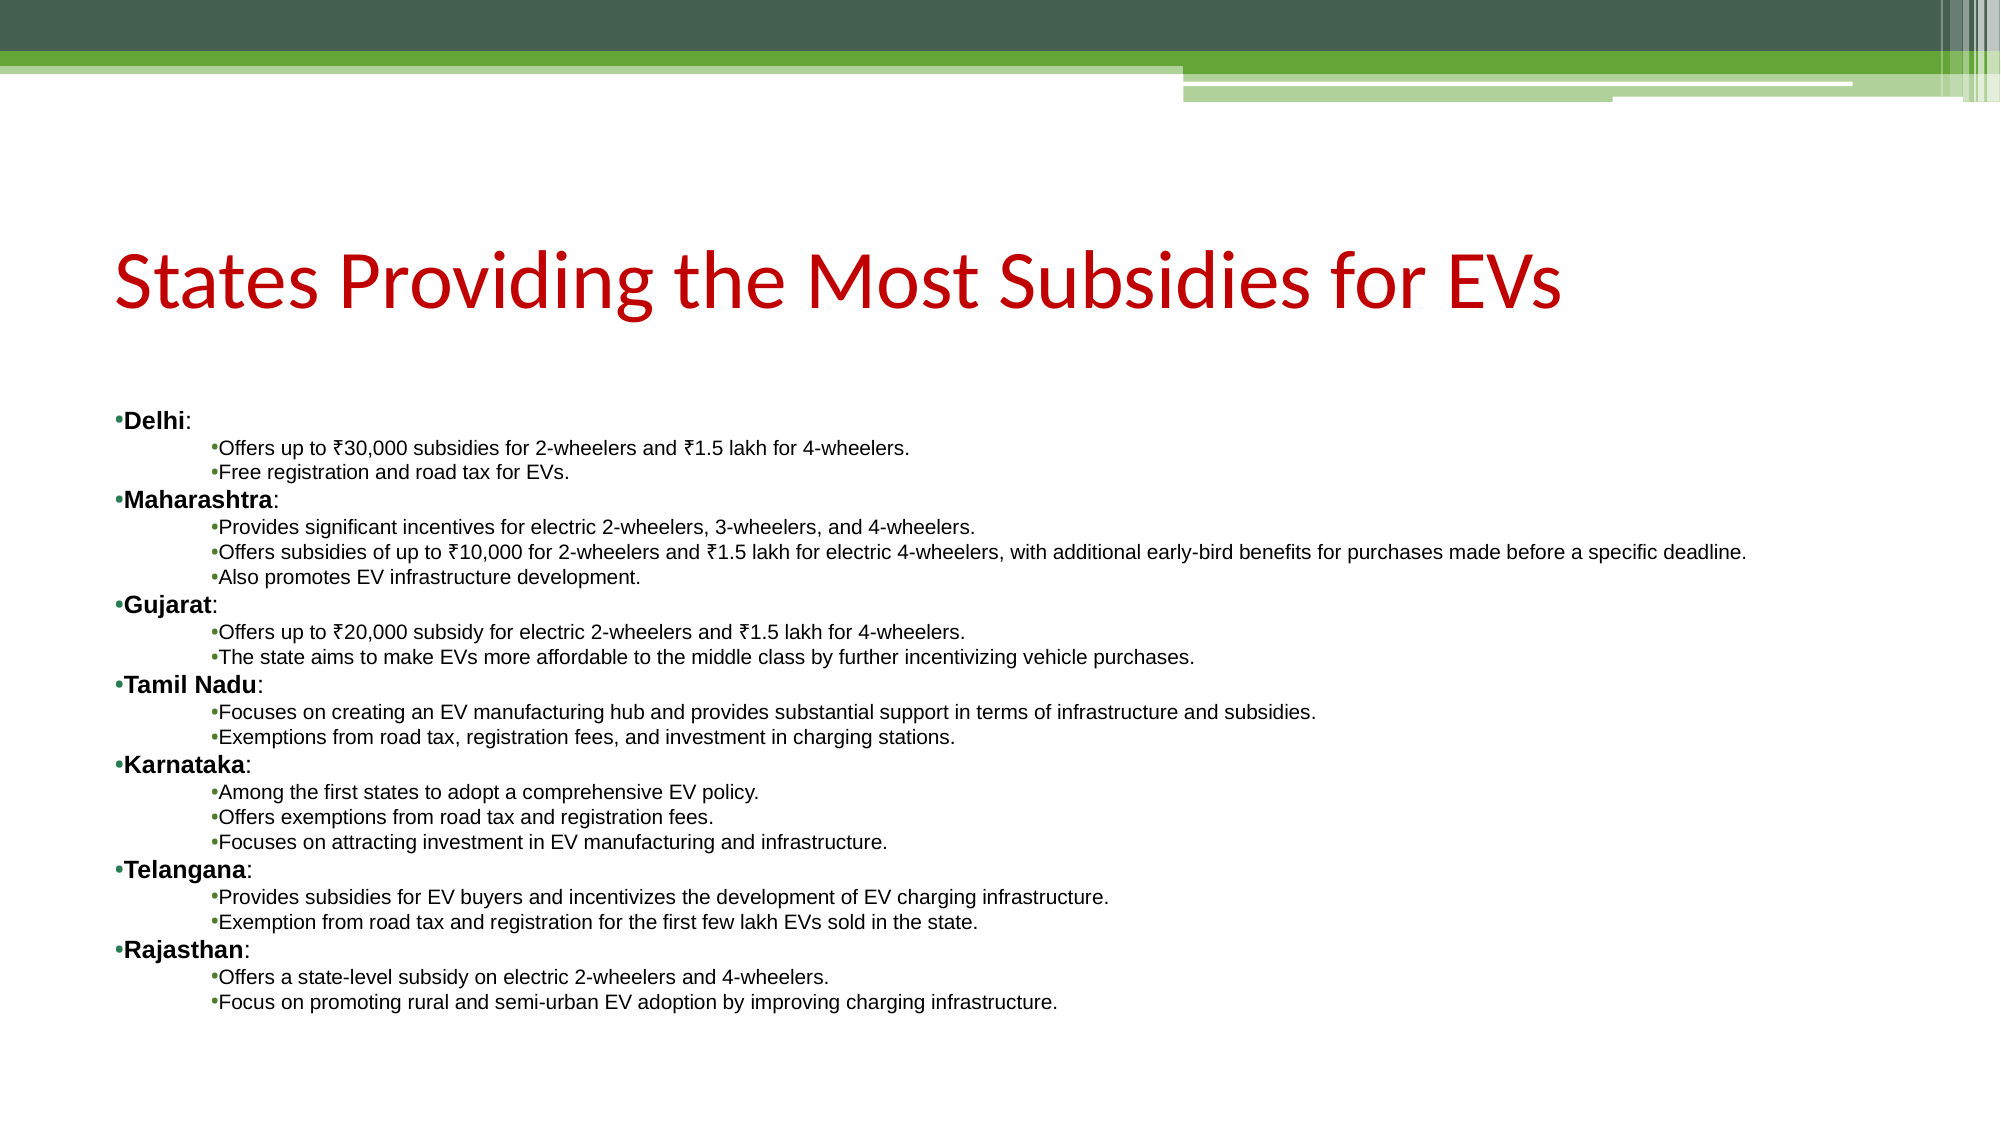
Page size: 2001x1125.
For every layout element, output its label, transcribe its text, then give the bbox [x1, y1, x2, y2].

list Delhi: Offers up to ₹30,000 subsidies for 2-wheelers and ₹1.5 lakh for 4-wheelers. Free registration and road tax for EVs. Maharashtra: Provides significant incentives for electric 2-wheelers, 3-wheelers, and 4-wheelers. Offers subsidies of up to ₹10,000 for 2-wheelers and ₹1.5 lakh for electric 4-wheelers, with additional early-bird benefits for purchases made before a specific deadline. Also promotes EV infrastructure development. Gujarat: Offers up to ₹20,000 subsidy for electric 2-wheelers and ₹1.5 lakh for 4-wheelers. The state aims to make EVs more affordable to the middle class by further incentivizing vehicle purchases. Tamil Nadu: Focuses on creating an EV manufacturing hub and provides substantial support in terms of infrastructure and subsidies. Exemptions from road tax, registration fees, and investment in charging stations. Karnataka: Among the first states to adopt a comprehensive EV policy. Offers exemptions from road tax and registration fees. Focuses on attracting investment in EV manufacturing and infrastructure. Telangana: Provides subsidies for EV buyers and incentivizes the development of EV charging infrastructure. Exemption from road tax and registration for the first few lakh EVs sold in the state. Rajasthan: Offers a state-level subsidy on electric 2-wheelers and 4-wheelers. Focus on promoting rural and semi-urban EV adoption by improving charging infrastructure. [99, 393, 1729, 1055]
title States Providing the Most Subsidies for EVs [99, 187, 1900, 363]
